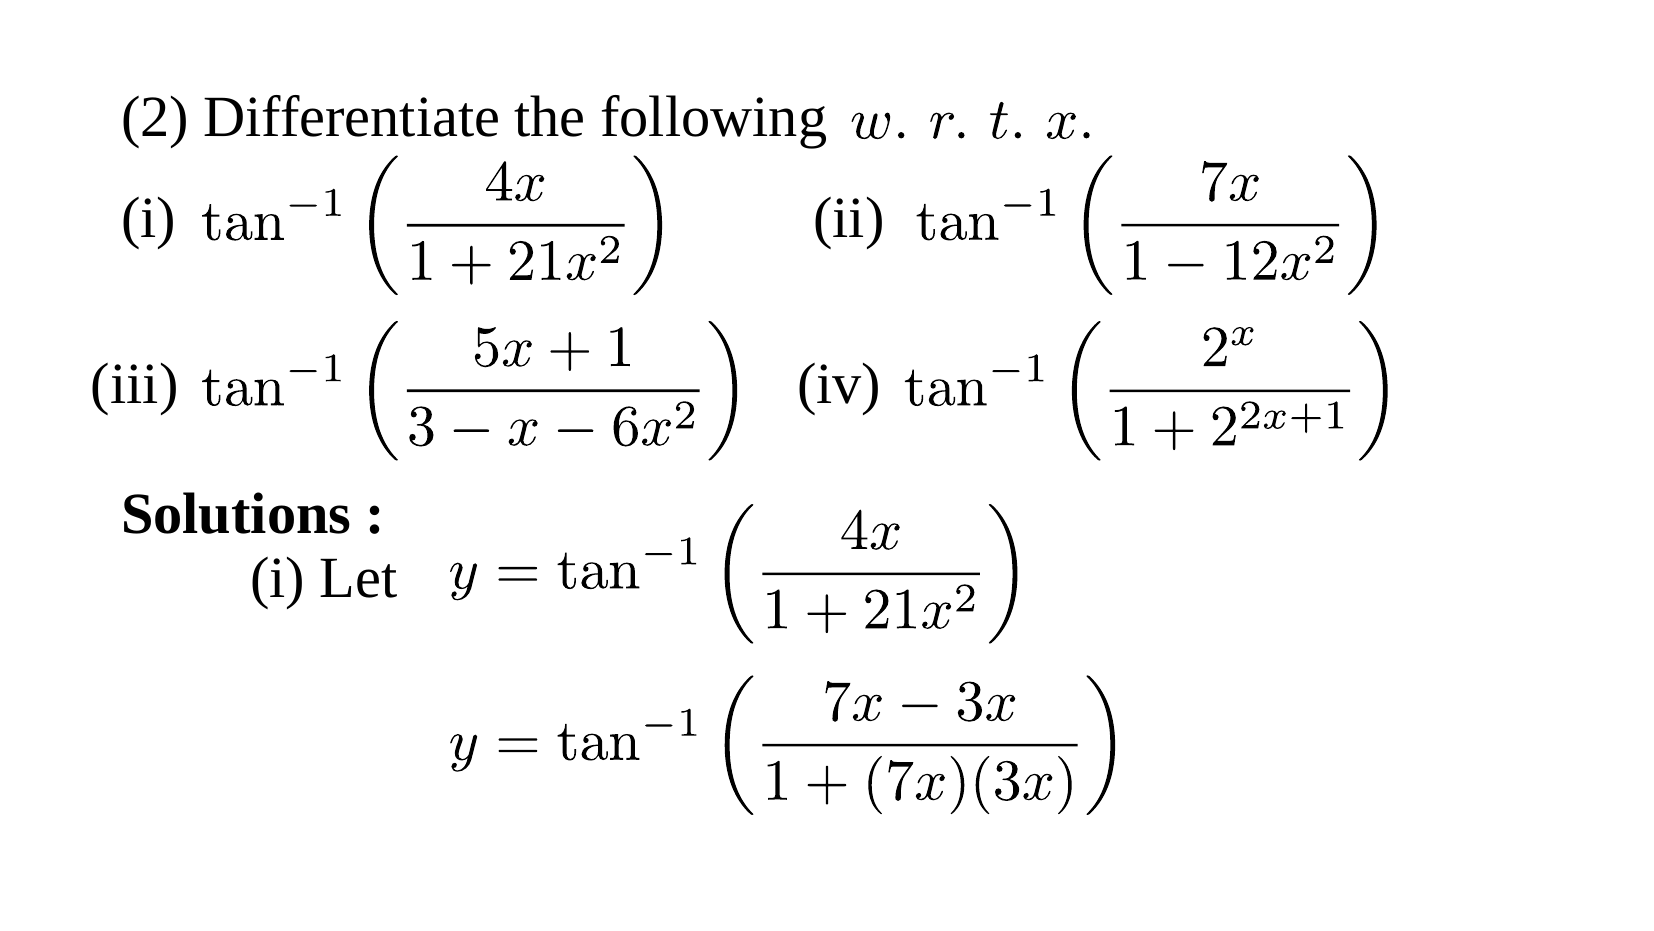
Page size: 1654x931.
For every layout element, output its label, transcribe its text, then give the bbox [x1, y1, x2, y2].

text_box [916, 155, 1377, 295]
text_box [450, 504, 1018, 644]
text_box [202, 155, 663, 296]
text_box [450, 675, 1116, 815]
subtitle (2) Differentiate the following (i) (ii) (iii) (iv) Solutions : (i) Let [47, 47, 1607, 905]
text_box [851, 101, 1090, 140]
text_box [202, 320, 738, 461]
text_box [904, 321, 1388, 461]
